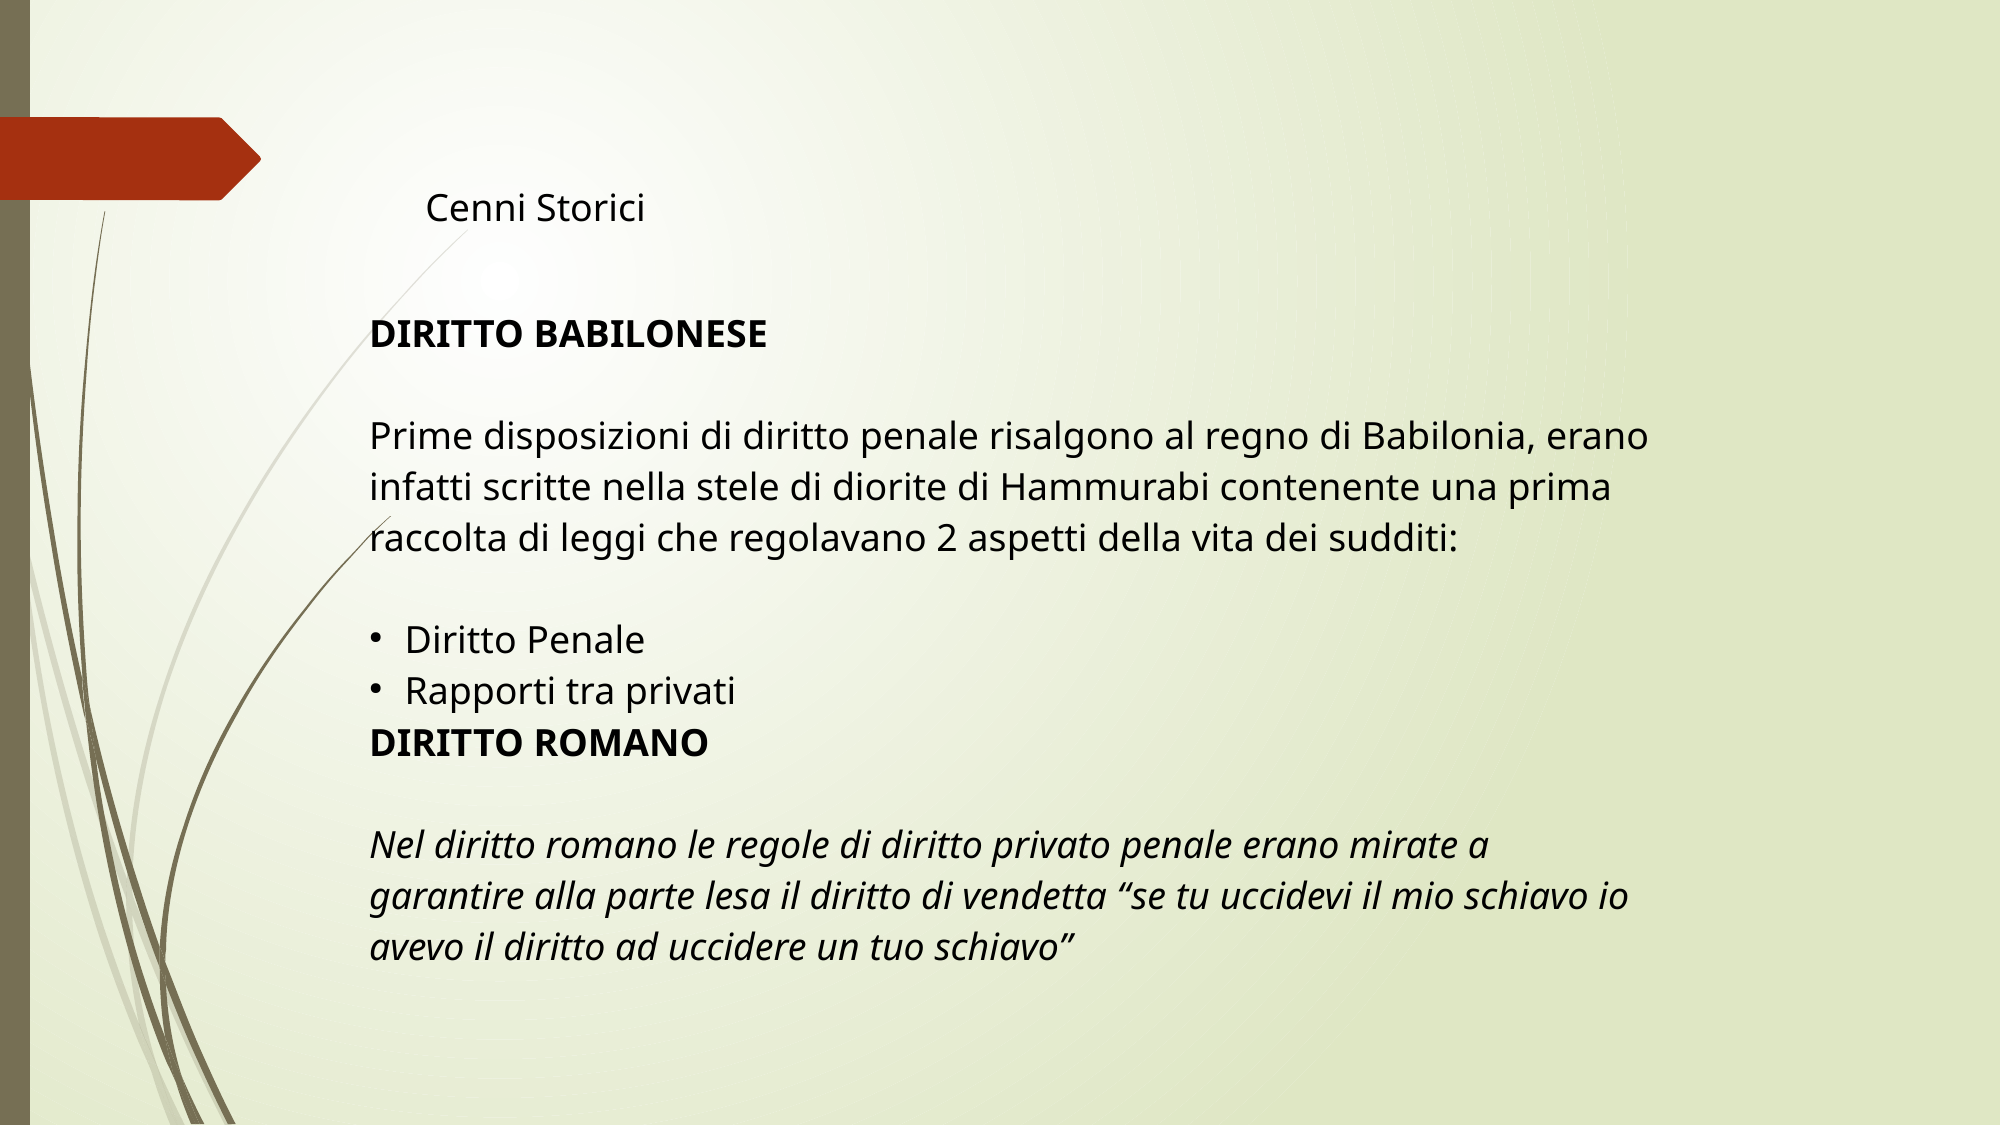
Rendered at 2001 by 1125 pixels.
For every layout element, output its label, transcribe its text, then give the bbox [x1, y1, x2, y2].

text_box DIRITTO ROMANO Nel diritto romano le regole di diritto privato penale erano mirate a garantire alla parte lesa il diritto di vendetta “se tu uccidevi il mio schiavo io avevo il diritto ad uccidere un tuo schiavo” [354, 708, 1654, 954]
title Cenni Storici [425, 102, 1888, 313]
text_box DIRITTO BABILONESE Prime disposizioni di diritto penale risalgono al regno di Babilonia, erano infatti scritte nella stele di diorite di Hammurabi contenente una prima raccolta di leggi che regolavano 2 aspetti della vita dei sudditi: Diritto Penale Rapporti tra privati [354, 299, 1713, 683]
